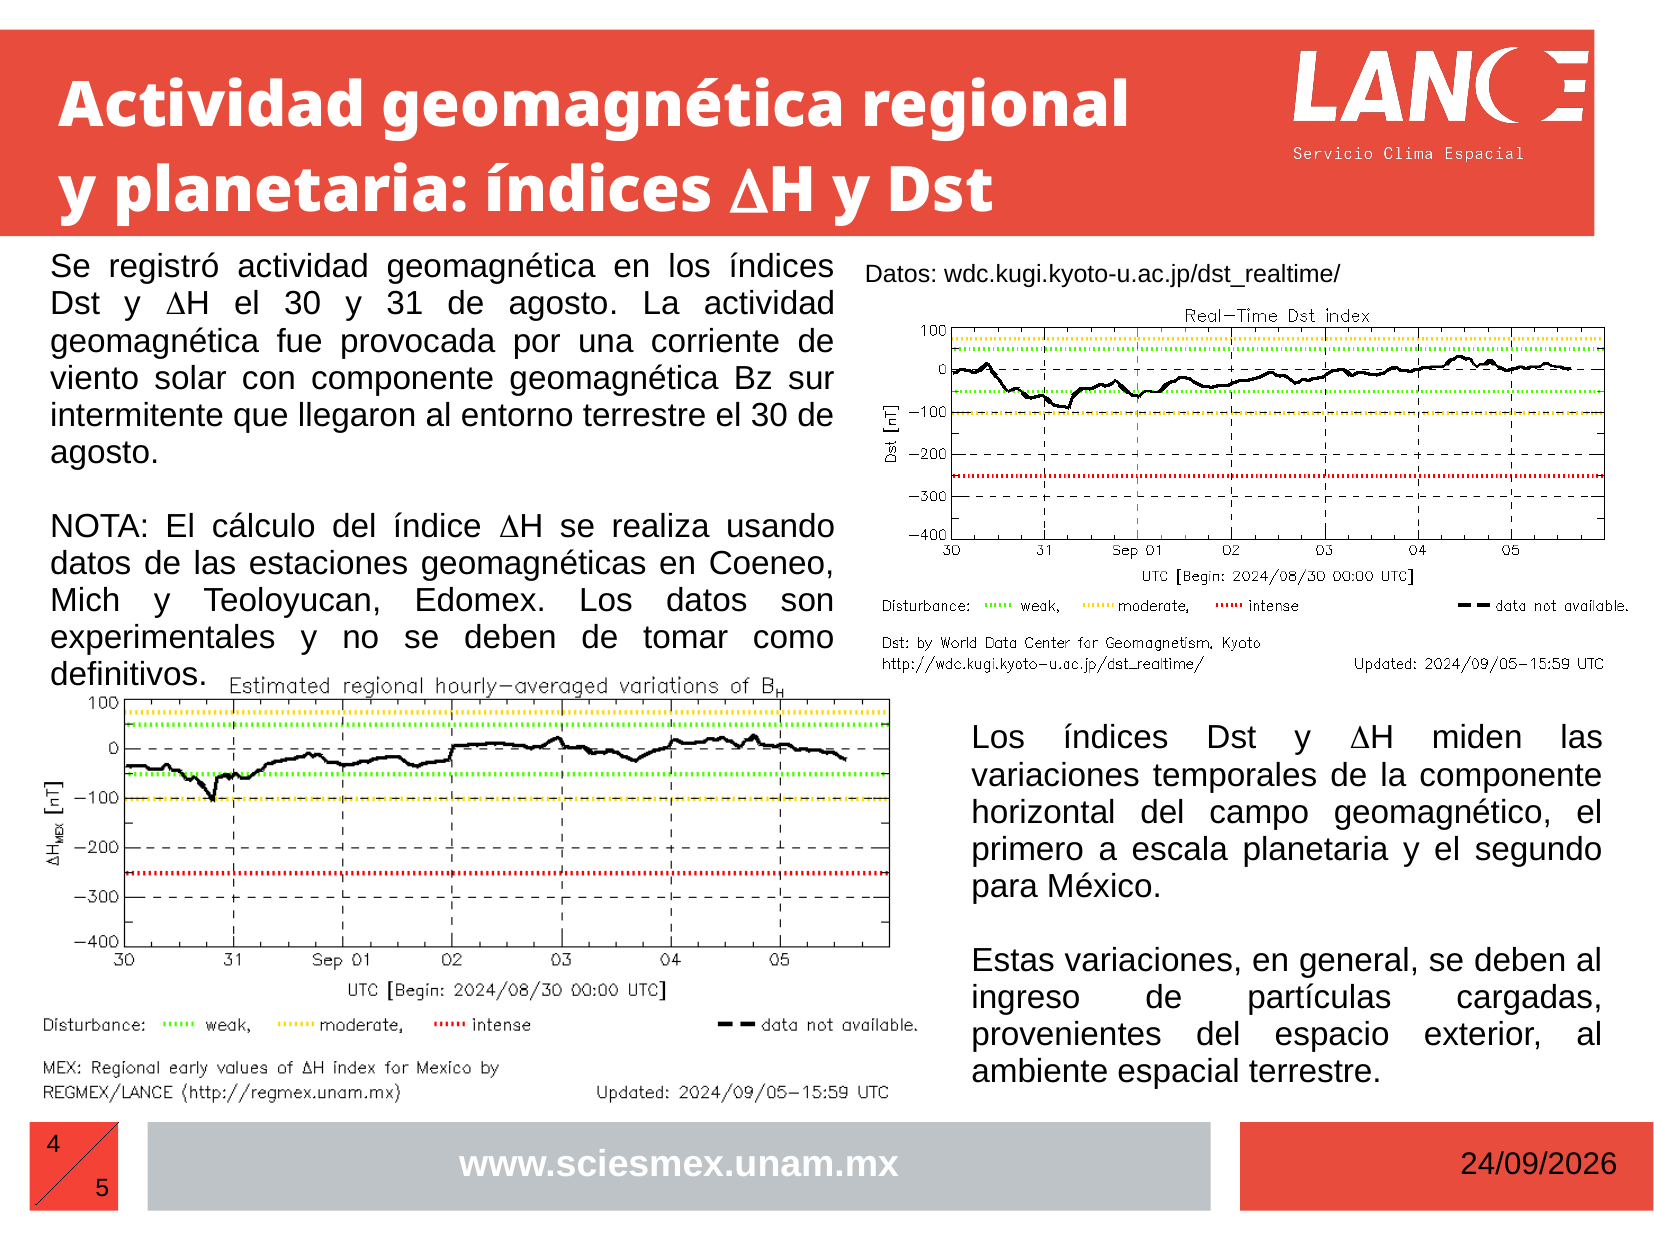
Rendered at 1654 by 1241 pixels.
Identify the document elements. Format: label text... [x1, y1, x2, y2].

text_box 5 [35, 1151, 125, 1209]
text_box <número> [31, 1122, 176, 1170]
picture [34, 289, 1642, 1105]
text_box www.sciesmex.unam.mx [153, 1122, 1205, 1205]
text_box Datos: wdc.kugi.kyoto-u.ac.jp/dst_realtime/ [851, 252, 1371, 296]
picture [1293, 47, 1589, 162]
title Actividad geomagnética regional y planetaria: índices DH y Dst [59, 59, 1312, 207]
text_box Se registró actividad geomagnética en los índices Dst y DH el 30 y 31 de agosto. La actividad geomagnética fue provocada por una corriente de viento solar con componente geomagnética Bz sur intermitente que llegaron al entorno terrestre el 30 de agosto. NOTA: El cálculo del índice DH se realiza usando datos de las estaciones geomagnéticas en Coeneo, Mich y Teoloyucan, Edomex. Los datos son experimentales y no se deben de tomar como definitivos. [35, 240, 851, 768]
text_box Los índices Dst y DH miden las variaciones temporales de la componente horizontal del campo geomagnético, el primero a escala planetaria y el segundo para México. Estas variaciones, en general, se deben al ingreso de partículas cargadas, provenientes del espacio exterior, al ambiente espacial terrestre. [956, 711, 1619, 1097]
text_box 05/09/2024 [1424, 1122, 1654, 1205]
